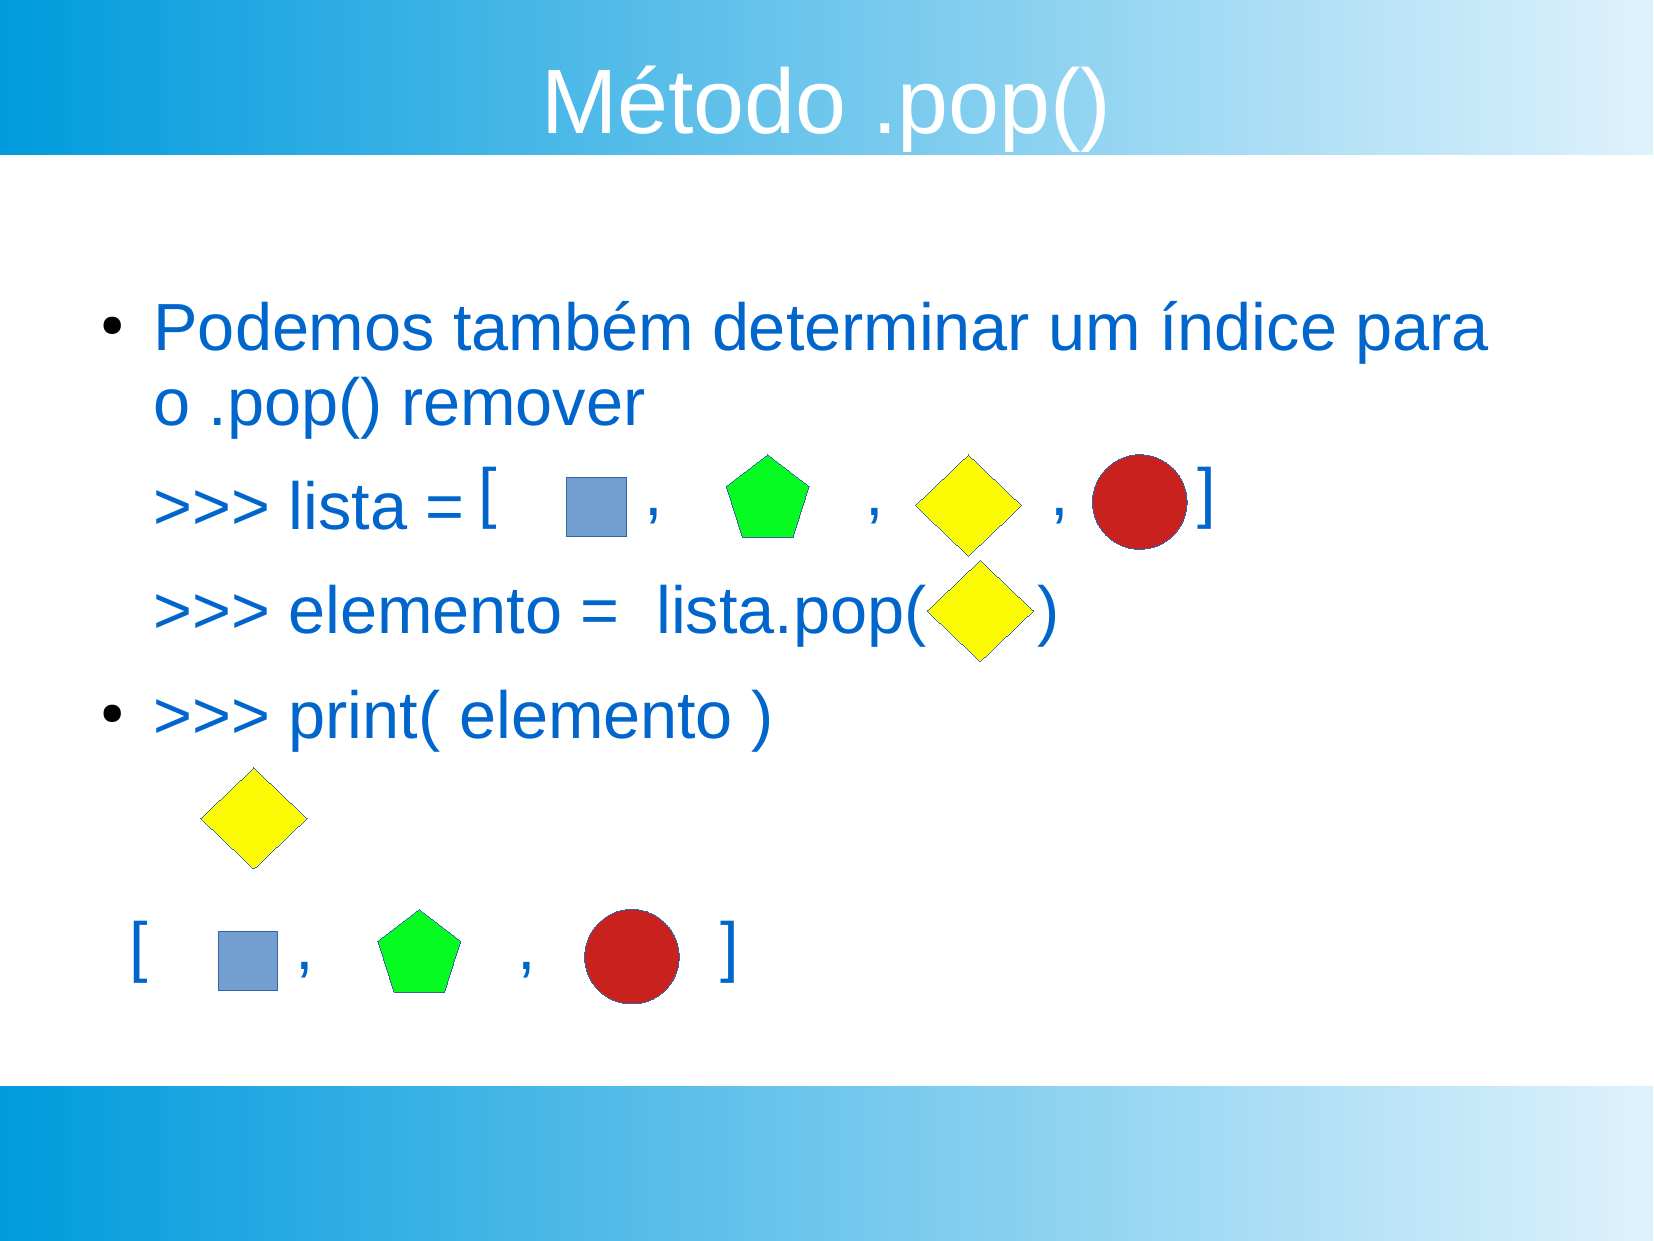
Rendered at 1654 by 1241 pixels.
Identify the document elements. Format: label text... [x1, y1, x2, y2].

list [ , , ] [59, 909, 957, 1040]
text_box [726, 454, 810, 538]
text_box [377, 909, 461, 993]
list [ , , , ] [407, 454, 1306, 585]
list Podemos também determinar um índice para o .pop() remover >>> lista = >>> elemento = lista.pop( ) >>> print( elemento ) [82, 290, 1571, 1010]
text_box [584, 909, 680, 1004]
text_box [927, 560, 1034, 662]
text_box [200, 767, 308, 869]
text_box [915, 454, 1022, 557]
text_box [218, 931, 278, 991]
text_box [1092, 454, 1188, 550]
title Método .pop() [82, 49, 1571, 155]
text_box [566, 477, 627, 537]
